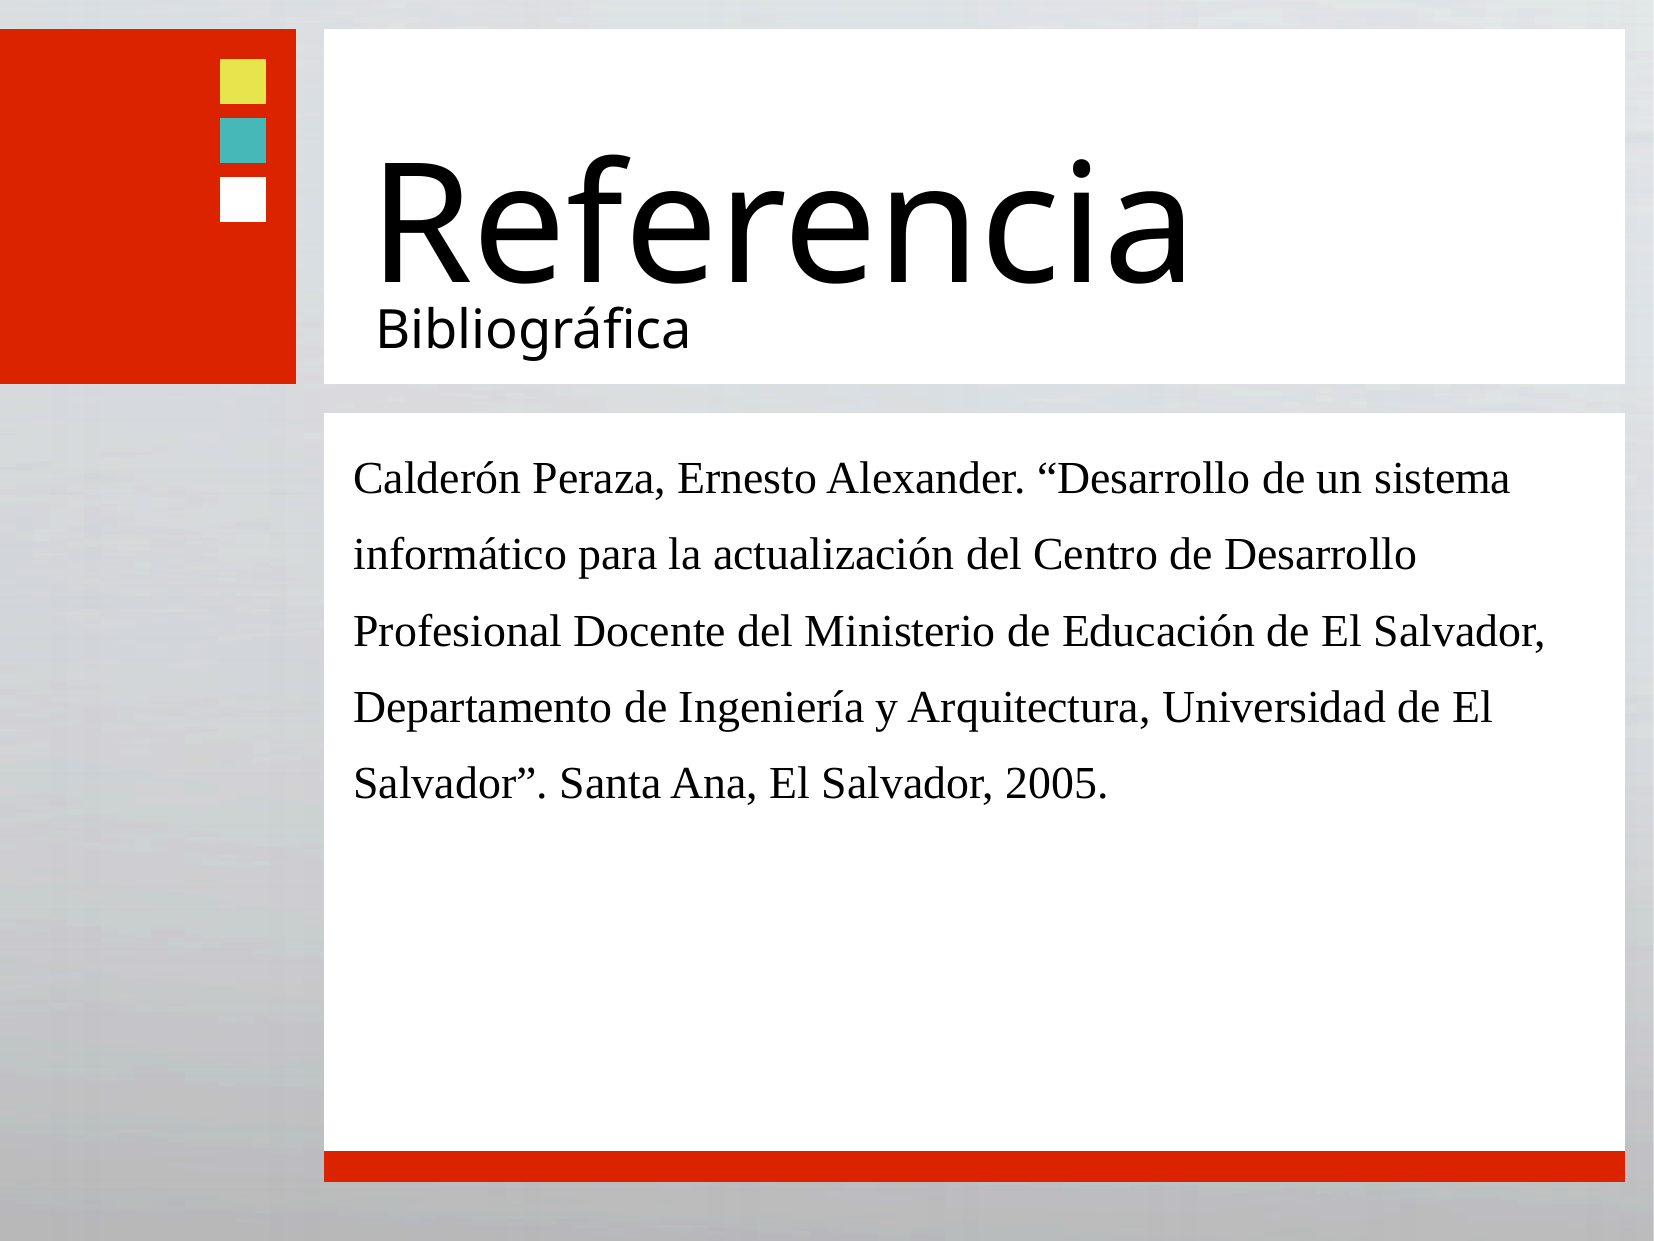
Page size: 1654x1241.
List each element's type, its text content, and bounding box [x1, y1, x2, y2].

text_box Calderón Peraza, Ernesto Alexander. “Desarrollo de un sistema informático para la actualización del Centro de Desarrollo Profesional Docente del Ministerio de Educación de El Salvador, Departamento de Ingeniería y Arquitectura, Universidad de El Salvador”. Santa Ana, El Salvador, 2005. [338, 420, 1595, 1119]
text_box Bibliográfica [360, 283, 686, 359]
picture [0, 0, 1654, 1241]
text_box Referencia [354, 96, 1595, 301]
